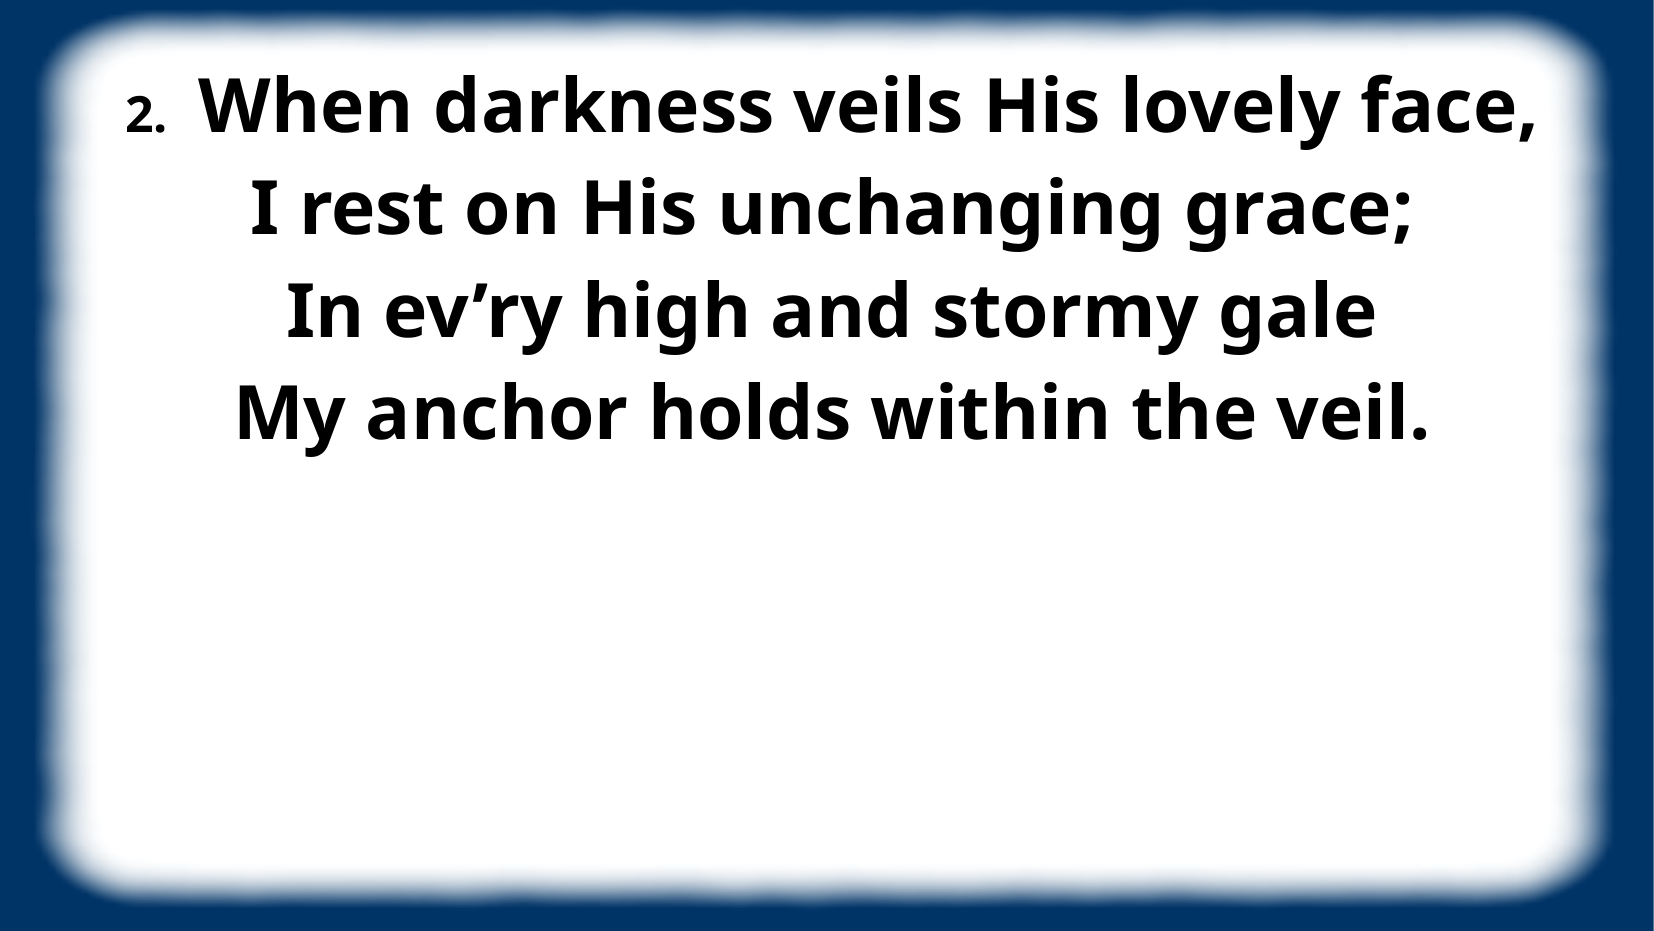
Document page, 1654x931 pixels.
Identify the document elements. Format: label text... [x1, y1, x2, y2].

text_box 2. When darkness veils His lovely face, I rest on His unchanging grace; In ev’ry high and stormy gale My anchor holds within the veil. [90, 45, 1576, 460]
picture [0, 0, 1654, 931]
